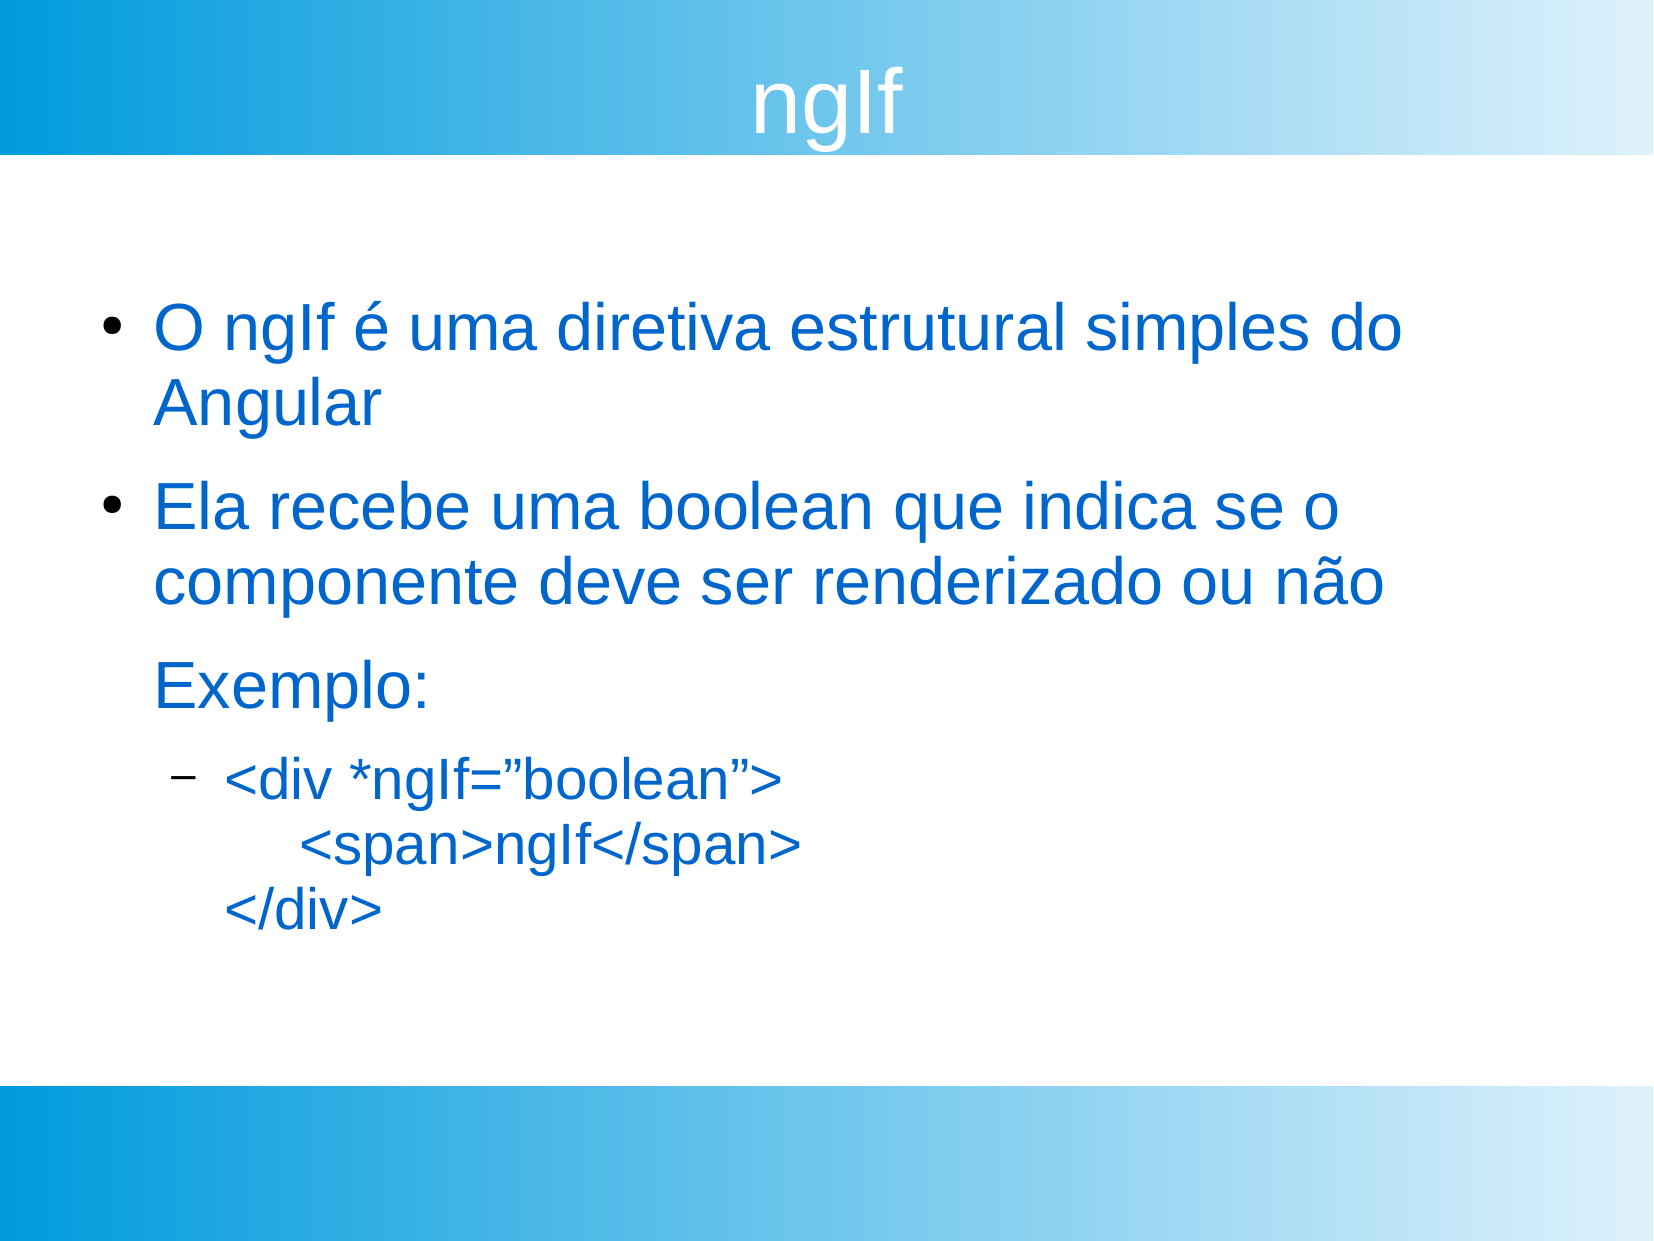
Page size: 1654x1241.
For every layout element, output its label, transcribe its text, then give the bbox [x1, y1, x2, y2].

title ngIf [82, 49, 1571, 155]
list O ngIf é uma diretiva estrutural simples do Angular Ela recebe uma boolean que indica se o componente deve ser renderizado ou não Exemplo: <div *ngIf=”boolean”> <span>ngIf</span> </div> [82, 290, 1571, 1010]
